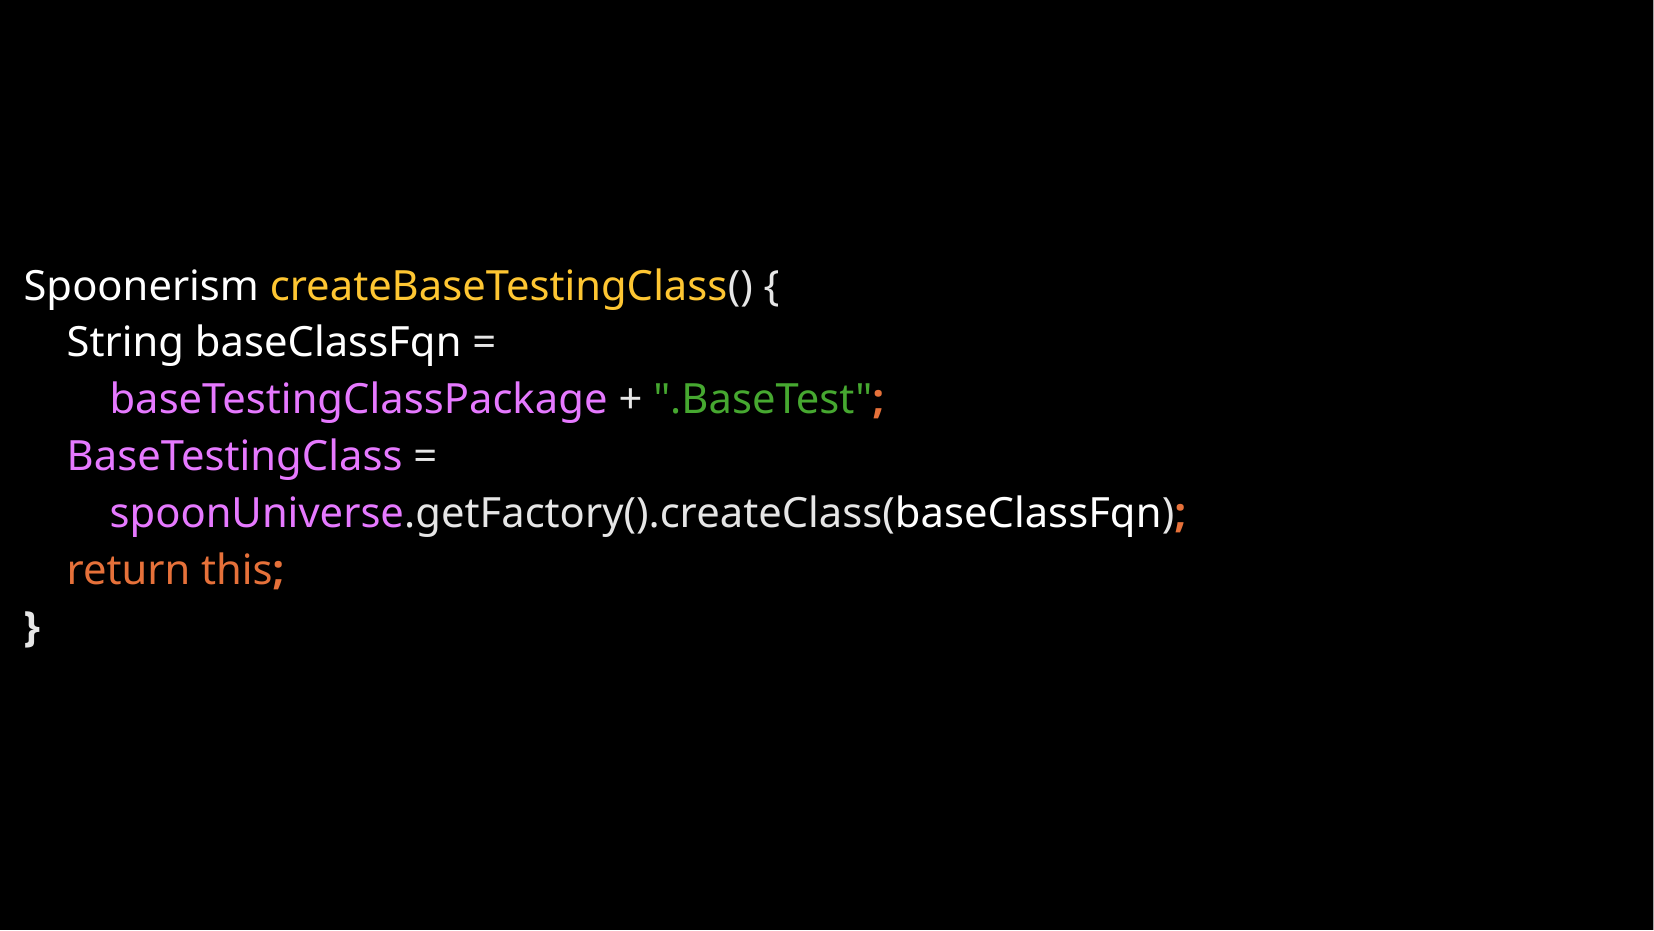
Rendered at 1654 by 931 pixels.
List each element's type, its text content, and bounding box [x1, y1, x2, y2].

subtitle Spoonerism createBaseTestingClass() { String baseClassFqn = baseTestingClassPackage + ".BaseTest"; BaseTestingClass = spoonUniverse.getFactory().createClass(baseClassFqn); return this; } [23, 23, 1630, 886]
